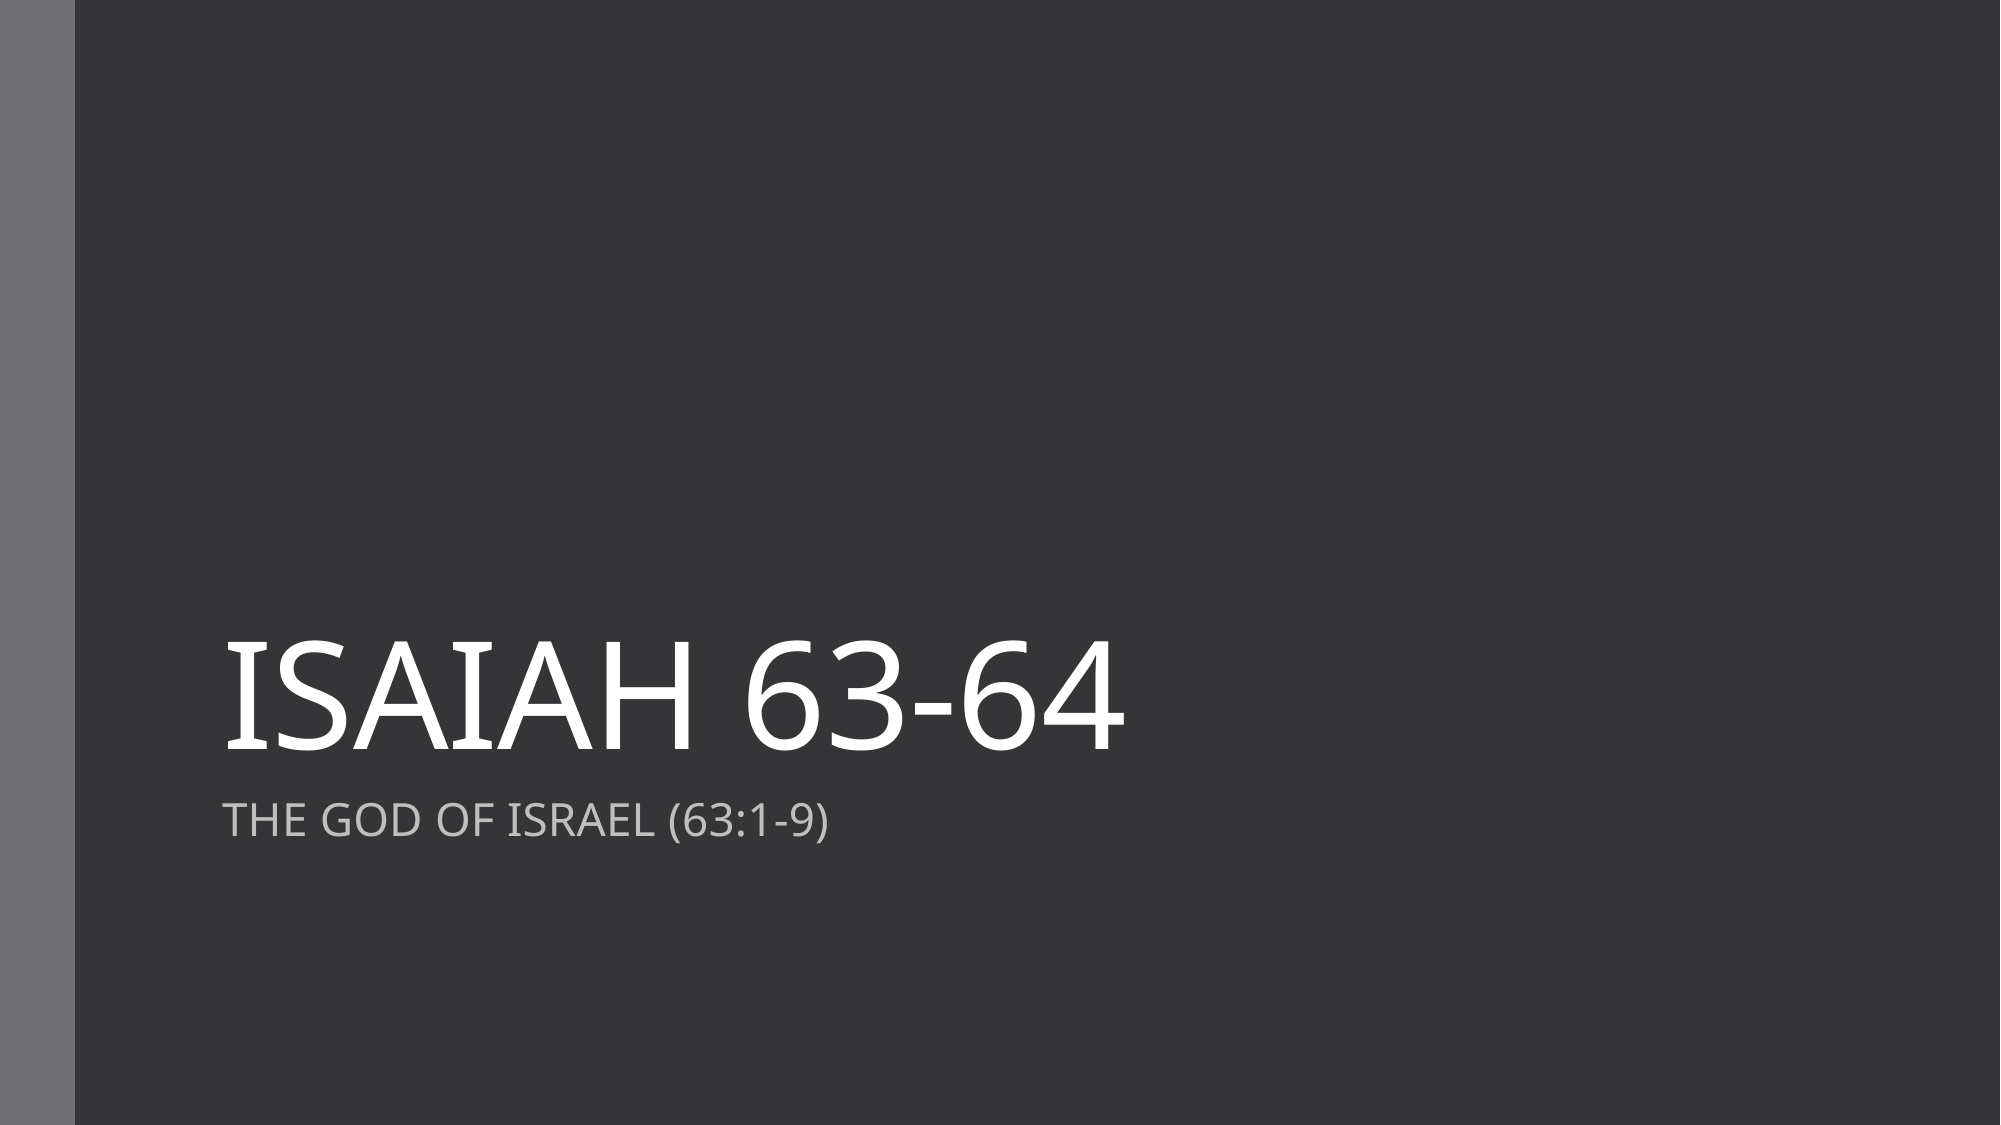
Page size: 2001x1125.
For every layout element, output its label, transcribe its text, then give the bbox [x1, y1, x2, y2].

subtitle THE GOD OF ISRAEL (63:1-9) [206, 787, 1752, 1066]
title ISAIAH 63-64 [206, 124, 1752, 787]
